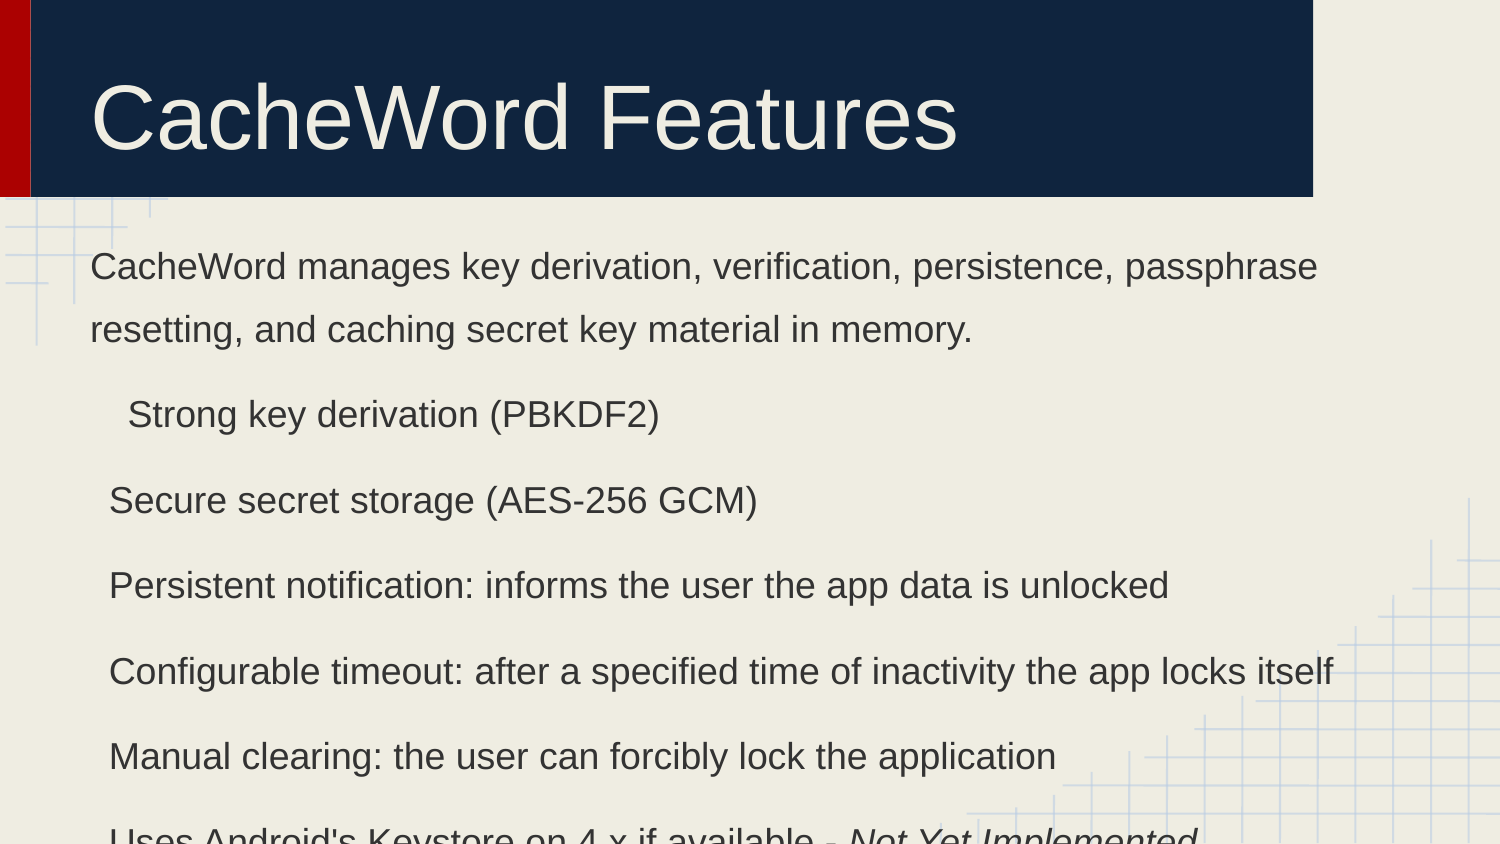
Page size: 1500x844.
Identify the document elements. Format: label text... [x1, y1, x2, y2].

list CacheWord manages key derivation, verification, persistence, passphrase resetting, and caching secret key material in memory. Strong key derivation (PBKDF2) Secure secret storage (AES-256 GCM) Persistent notification: informs the user the app data is unlocked Configurable timeout: after a specified time of inactivity the app locks itself Manual clearing: the user can forcibly lock the application Uses Android's Keystore on 4.x if available - Not Yet Implemented [75, 209, 1425, 806]
title CacheWord Features [75, 16, 1276, 183]
